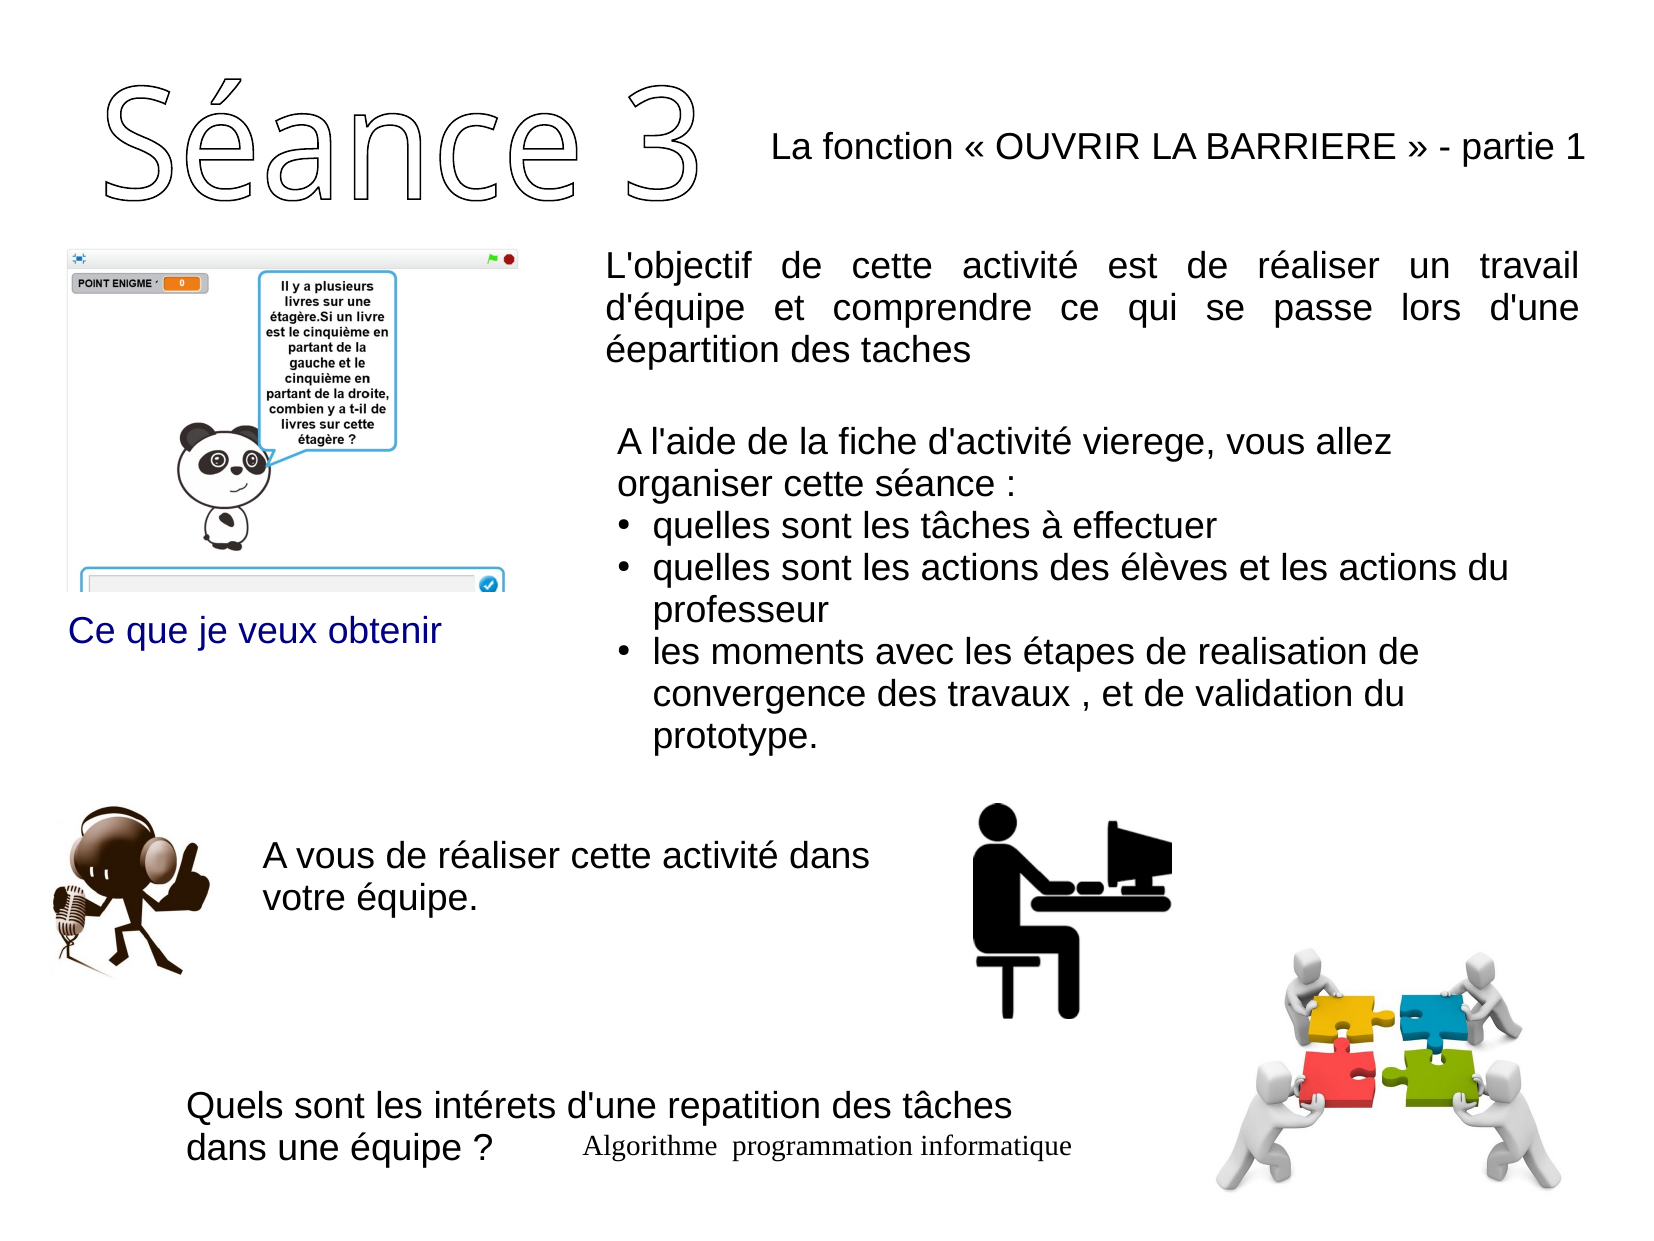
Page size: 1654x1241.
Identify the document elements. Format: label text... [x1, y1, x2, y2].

picture [64, 247, 520, 592]
text_box Séance 3 [510, 113, 577, 201]
text_box L'objectif de cette activité est de réaliser un travail d'équipe et comprendre ce qui se passe lors d'une éepartition des taches [590, 236, 1595, 378]
text_box Séance 3 [628, 85, 697, 201]
text_box Séance 3 [267, 113, 331, 201]
picture [49, 803, 213, 981]
text_box Séance 3 [186, 113, 254, 201]
text_box A l'aide de la fiche d'activité vierege, vous allez organiser cette séance : quelles sont les tâches à effectuer quelles sont les actions des élèves et les actions du professeur les moments avec les étapes de realisation de convergence des travaux , et de validation du prototype. [602, 413, 1571, 765]
text_box A vous de réaliser cette activité dans votre équipe. [248, 826, 886, 926]
text_box Séance 3 [106, 85, 172, 201]
text_box Ce que je veux obtenir [53, 602, 532, 660]
text_box Séance 3 [354, 113, 421, 200]
picture [973, 803, 1610, 1217]
text_box Séance 3 [211, 79, 241, 105]
text_box Quels sont les intérets d'une repatition des tâches dans une équipe ? [171, 1076, 1030, 1176]
text_box La fonction « OUVRIR LA BARRIERE » - partie 1 [755, 118, 1602, 176]
text_box Séance 3 [440, 113, 498, 201]
